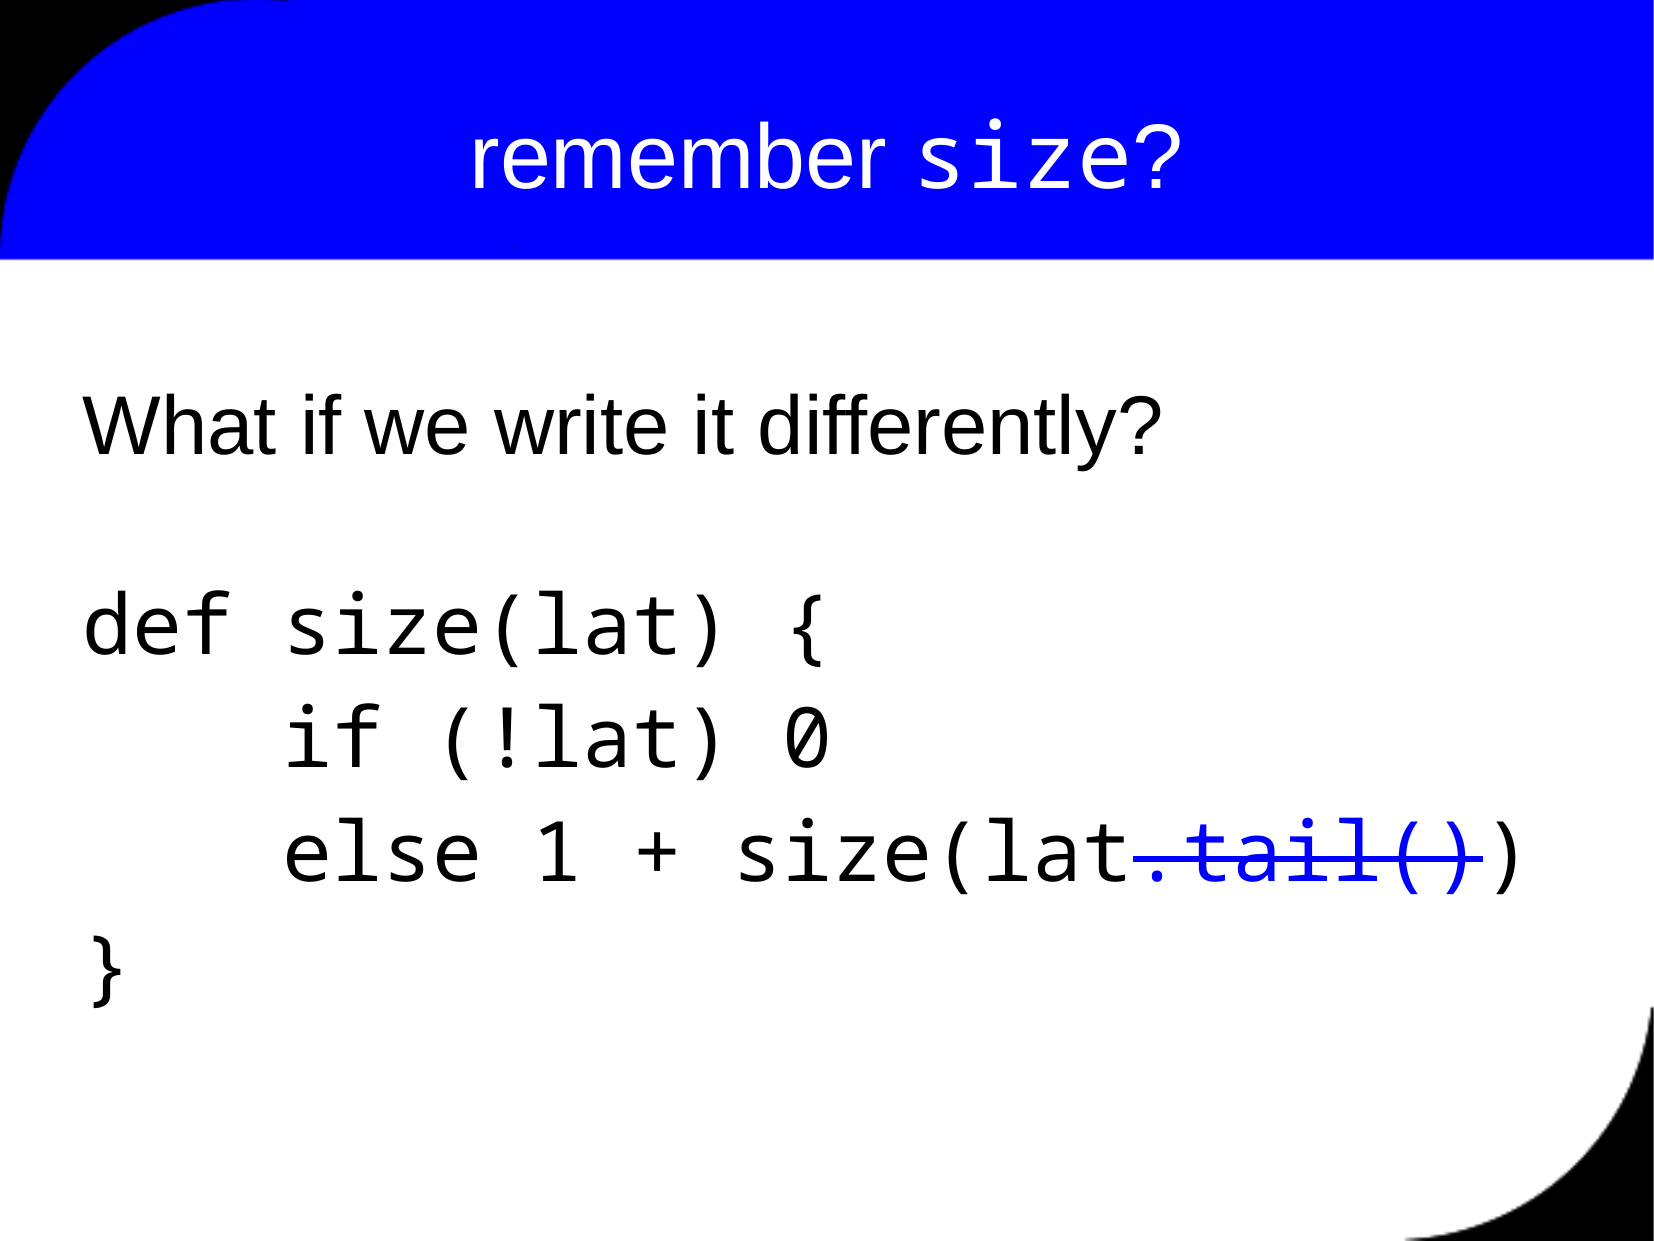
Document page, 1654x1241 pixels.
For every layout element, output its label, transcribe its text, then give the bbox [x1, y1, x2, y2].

subtitle What if we write it differently? def size(lat) { if (!lat) 0 else 1 + size(lat.tail()) } [82, 297, 1571, 1102]
picture [0, 0, 1654, 1241]
title remember size? [82, 56, 1571, 250]
